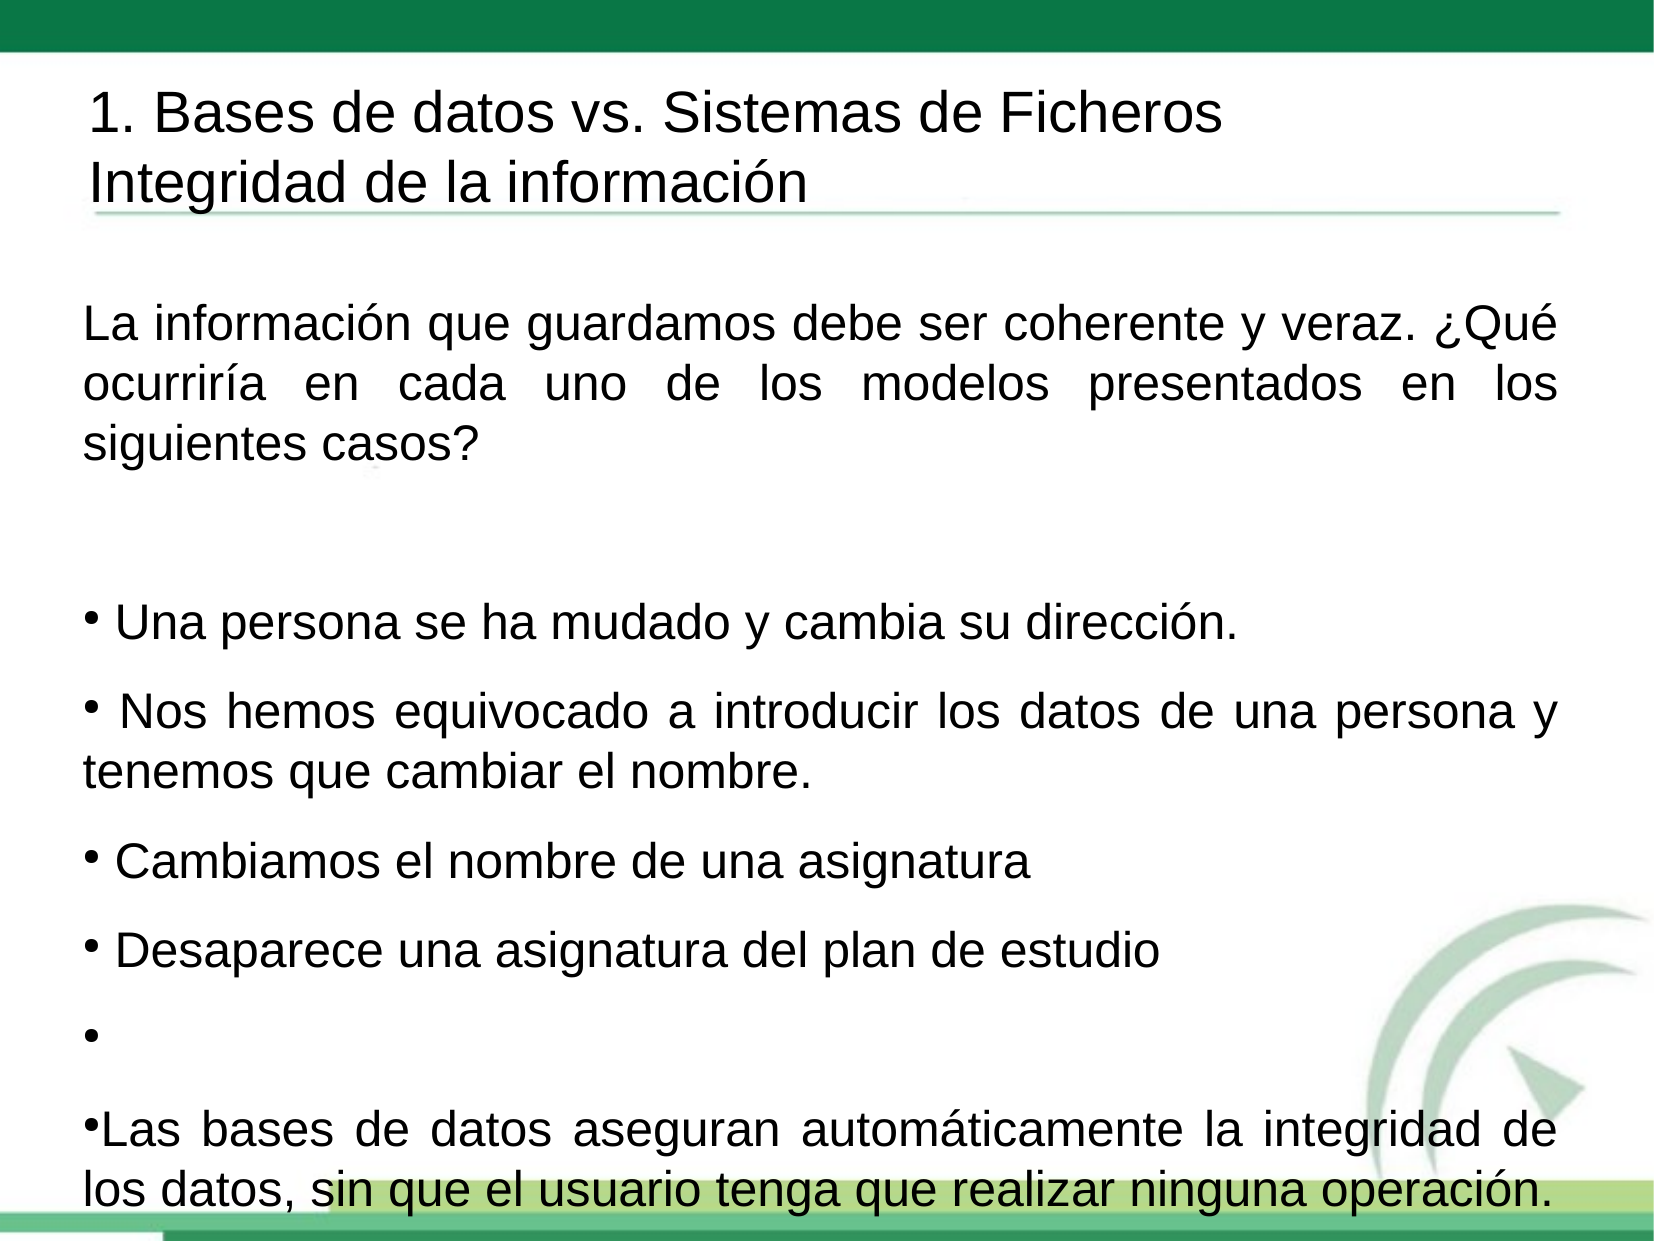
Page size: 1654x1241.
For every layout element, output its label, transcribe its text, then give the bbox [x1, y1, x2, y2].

title 1. Bases de datos vs. Sistemas de Ficheros Integridad de la información [88, 48, 1577, 241]
subtitle La información que guardamos debe ser coherente y veraz. ¿Qué ocurriría en cada uno de los modelos presentados en los siguientes casos? Una persona se ha mudado y cambia su dirección. Nos hemos equivocado a introducir los datos de una persona y tenemos que cambiar el nombre. Cambiamos el nombre de una asignatura Desaparece una asignatura del plan de estudio Las bases de datos aseguran automáticamente la integridad de los datos, sin que el usuario tenga que realizar ninguna operación. [82, 290, 1571, 1109]
